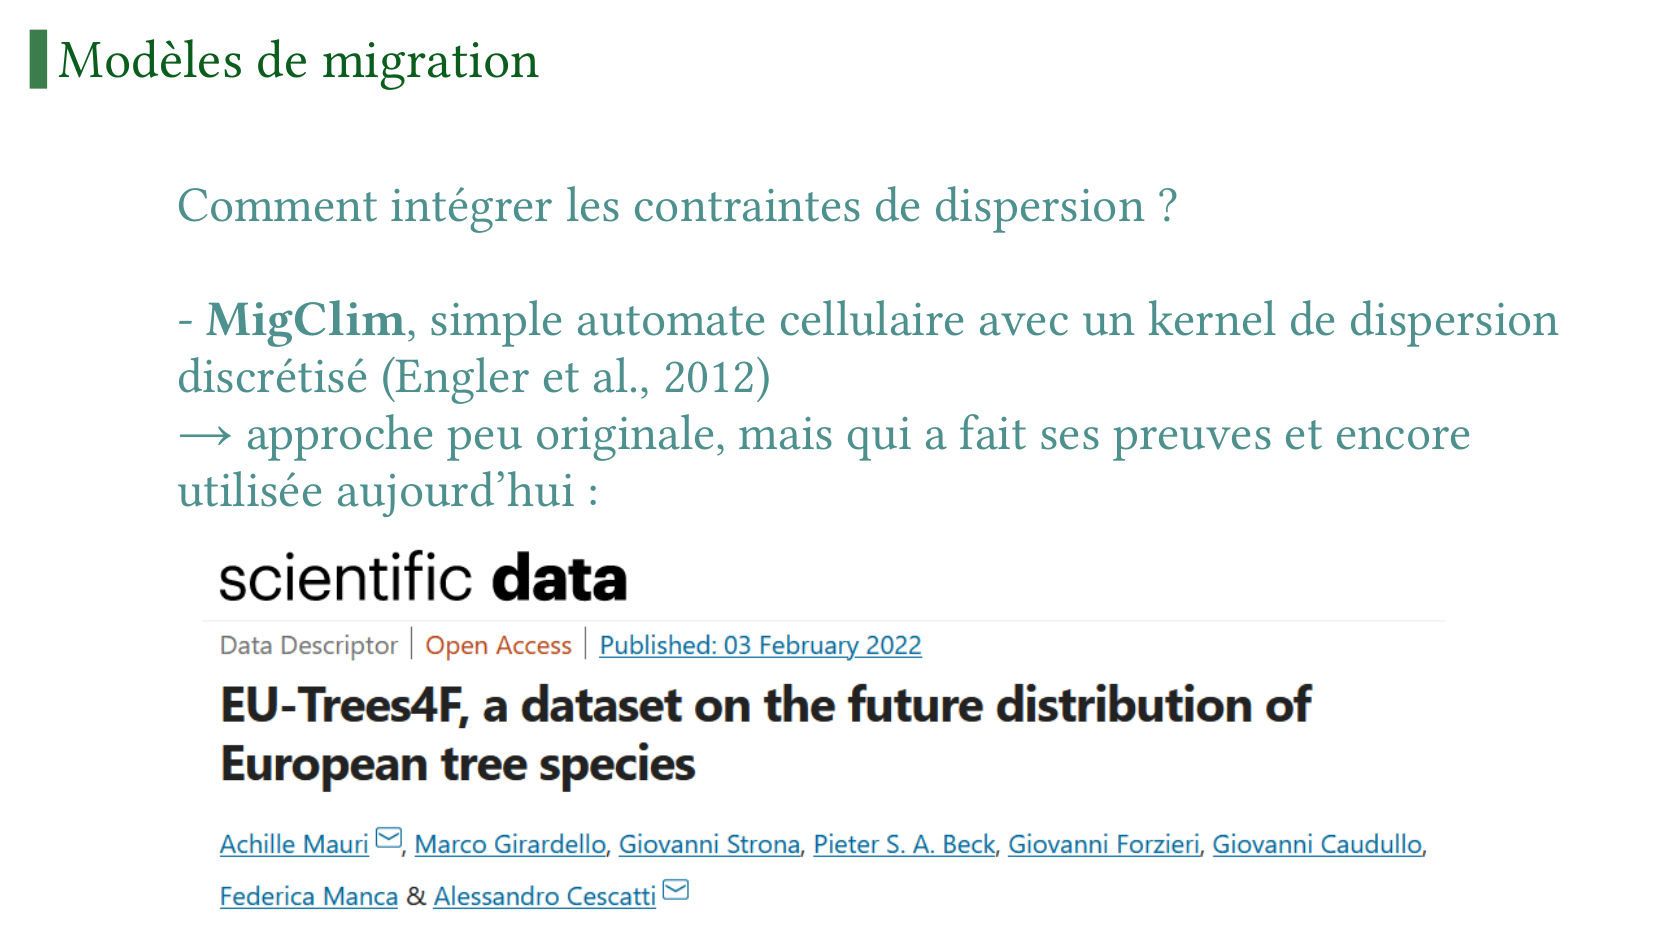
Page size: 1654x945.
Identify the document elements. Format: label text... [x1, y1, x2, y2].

text_box Comment intégrer les contraintes de dispersion ? - MigClim, simple automate cellulaire avec un kernel de dispersion discrétisé (Engler et al., 2012) → approche peu originale, mais qui a fait ses preuves et encore utilisée aujourd’hui : [177, 177, 1571, 520]
text_box [29, 29, 48, 89]
subtitle Modèles de migration [59, 29, 1571, 119]
picture [202, 541, 1452, 926]
